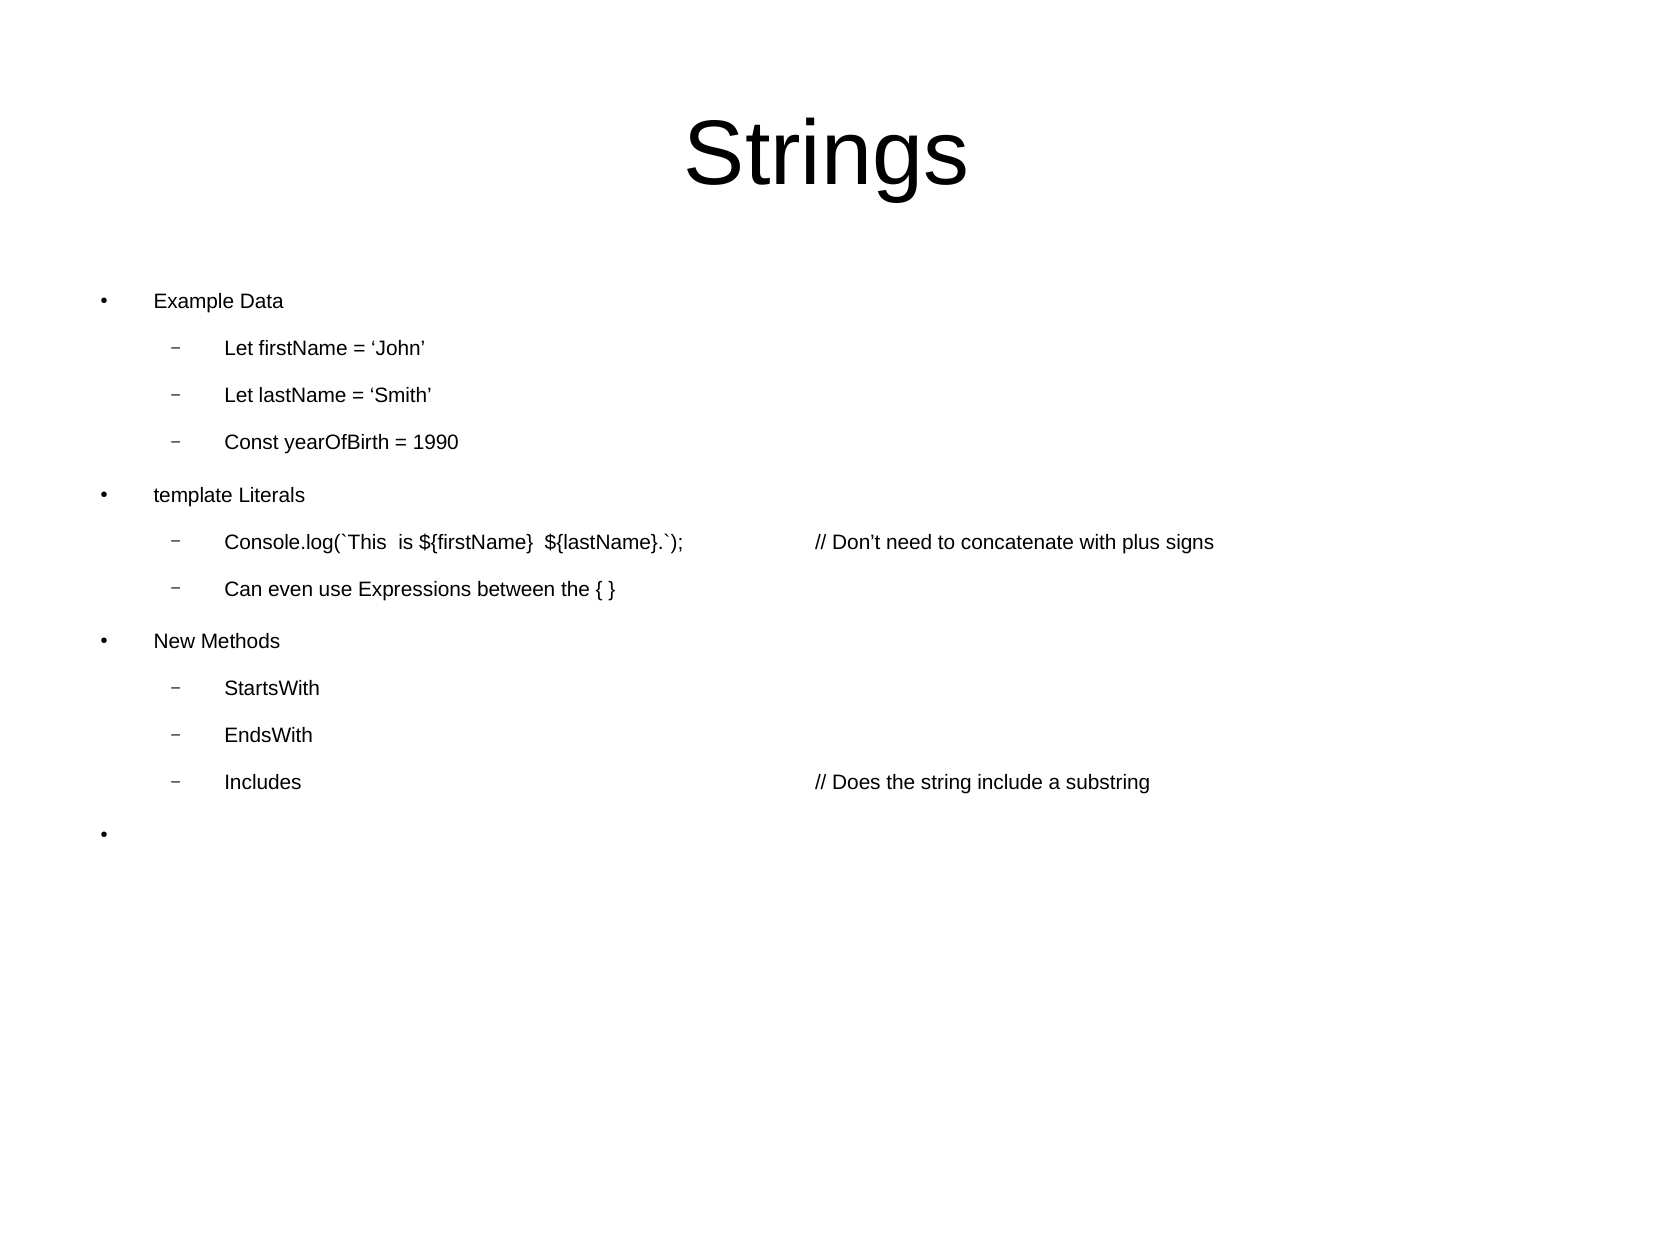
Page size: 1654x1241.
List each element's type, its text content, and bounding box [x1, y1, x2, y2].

title Strings [82, 49, 1571, 257]
list Example Data Let firstName = ‘John’ Let lastName = ‘Smith’ Const yearOfBirth = 1990 template Literals Console.log(`This is ${firstName} ${lastName}.`); // Don’t need to concatenate with plus signs Can even use Expressions between the { } New Methods StartsWith EndsWith Includes // Does the string include a substring [82, 290, 1571, 1217]
